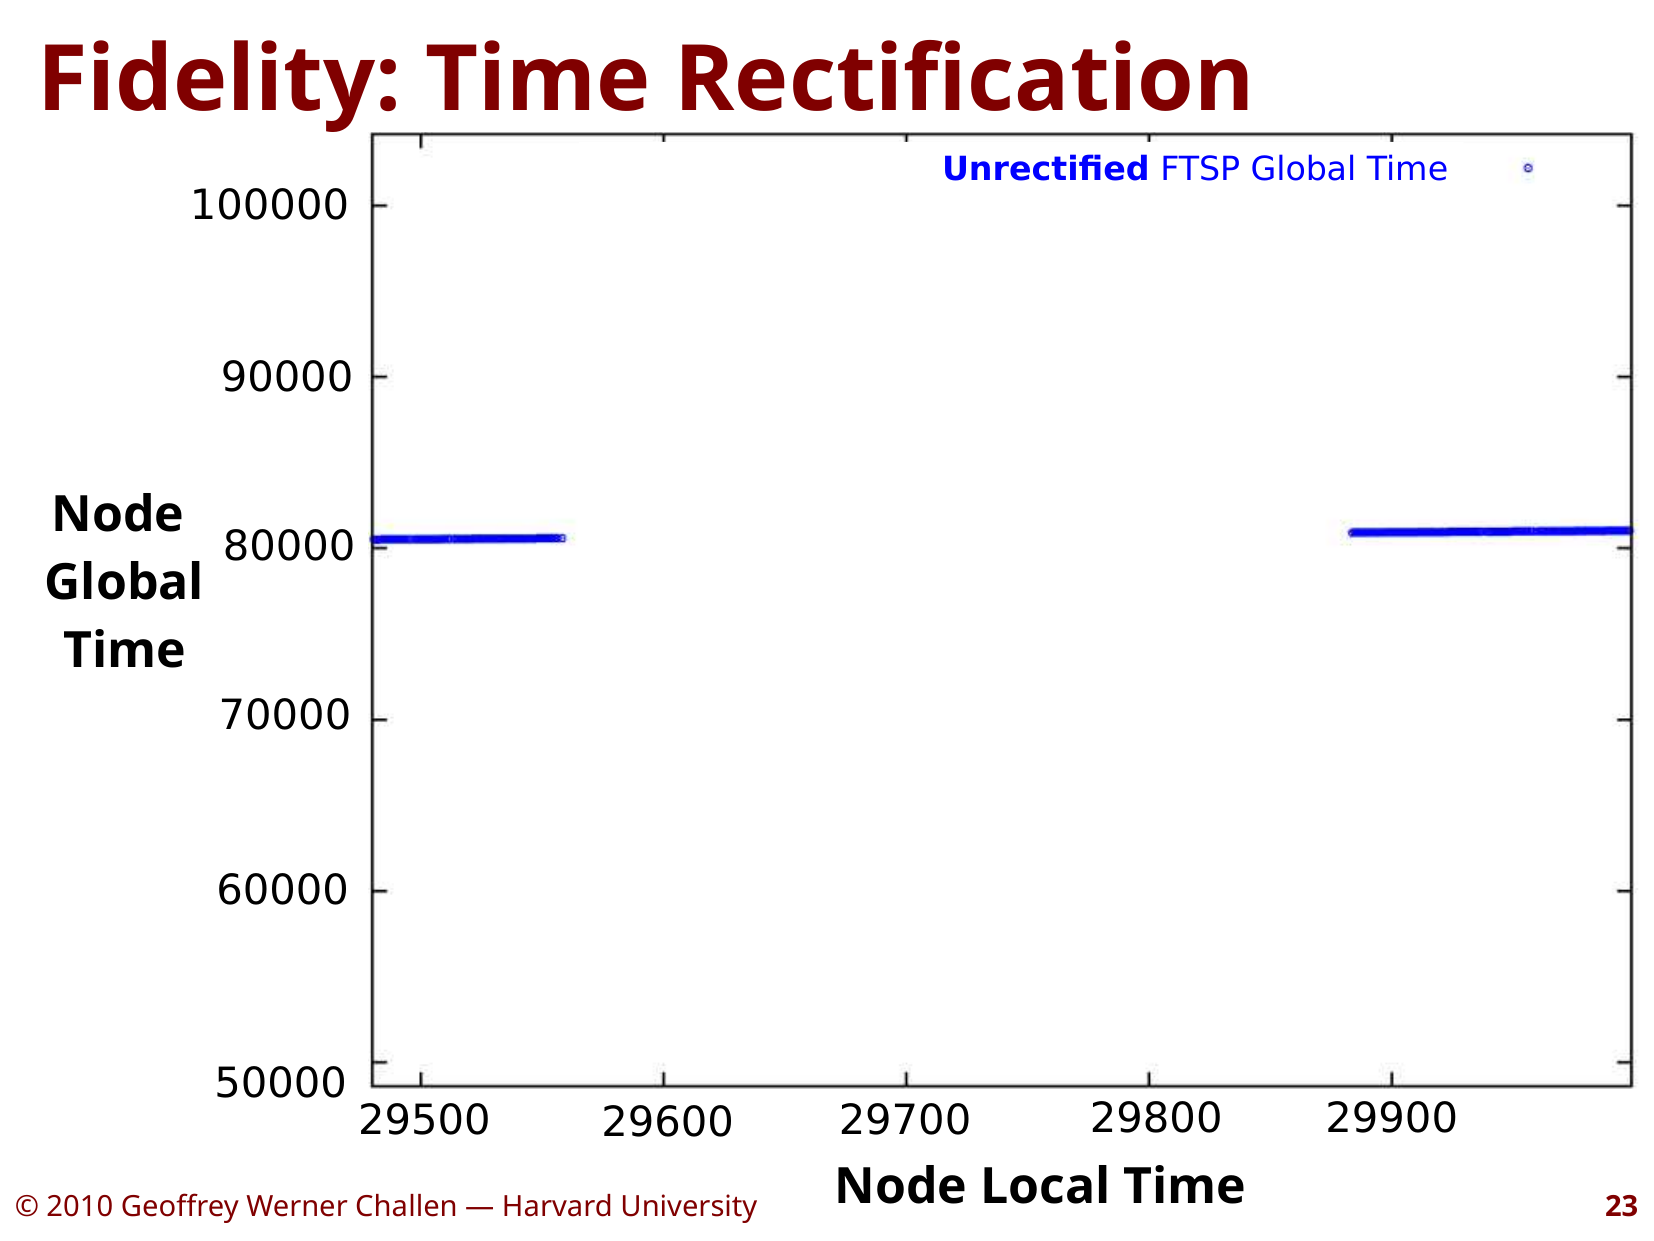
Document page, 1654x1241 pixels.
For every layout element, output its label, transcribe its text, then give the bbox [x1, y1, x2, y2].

text_box 29900 [1305, 1097, 1479, 1150]
text_box 29600 [581, 1097, 755, 1154]
text_box Node Local Time [783, 1142, 1298, 1217]
title Fidelity: Time Rectification [0, 7, 1654, 143]
text_box 50000 [166, 1051, 362, 1115]
text_box 80000 [174, 514, 368, 578]
text_box 29500 [337, 1088, 511, 1152]
text_box 60000 [168, 858, 364, 922]
text_box Unrectified FTSP Global Time [579, 141, 1464, 207]
text_box 29800 [1069, 1097, 1243, 1150]
text_box 70000 [170, 683, 366, 747]
text_box Node Global Time [25, 470, 224, 662]
text_box 90000 [172, 345, 368, 409]
picture [368, 132, 1640, 1097]
text_box 100000 [168, 173, 364, 238]
text_box 29700 [818, 1097, 992, 1152]
